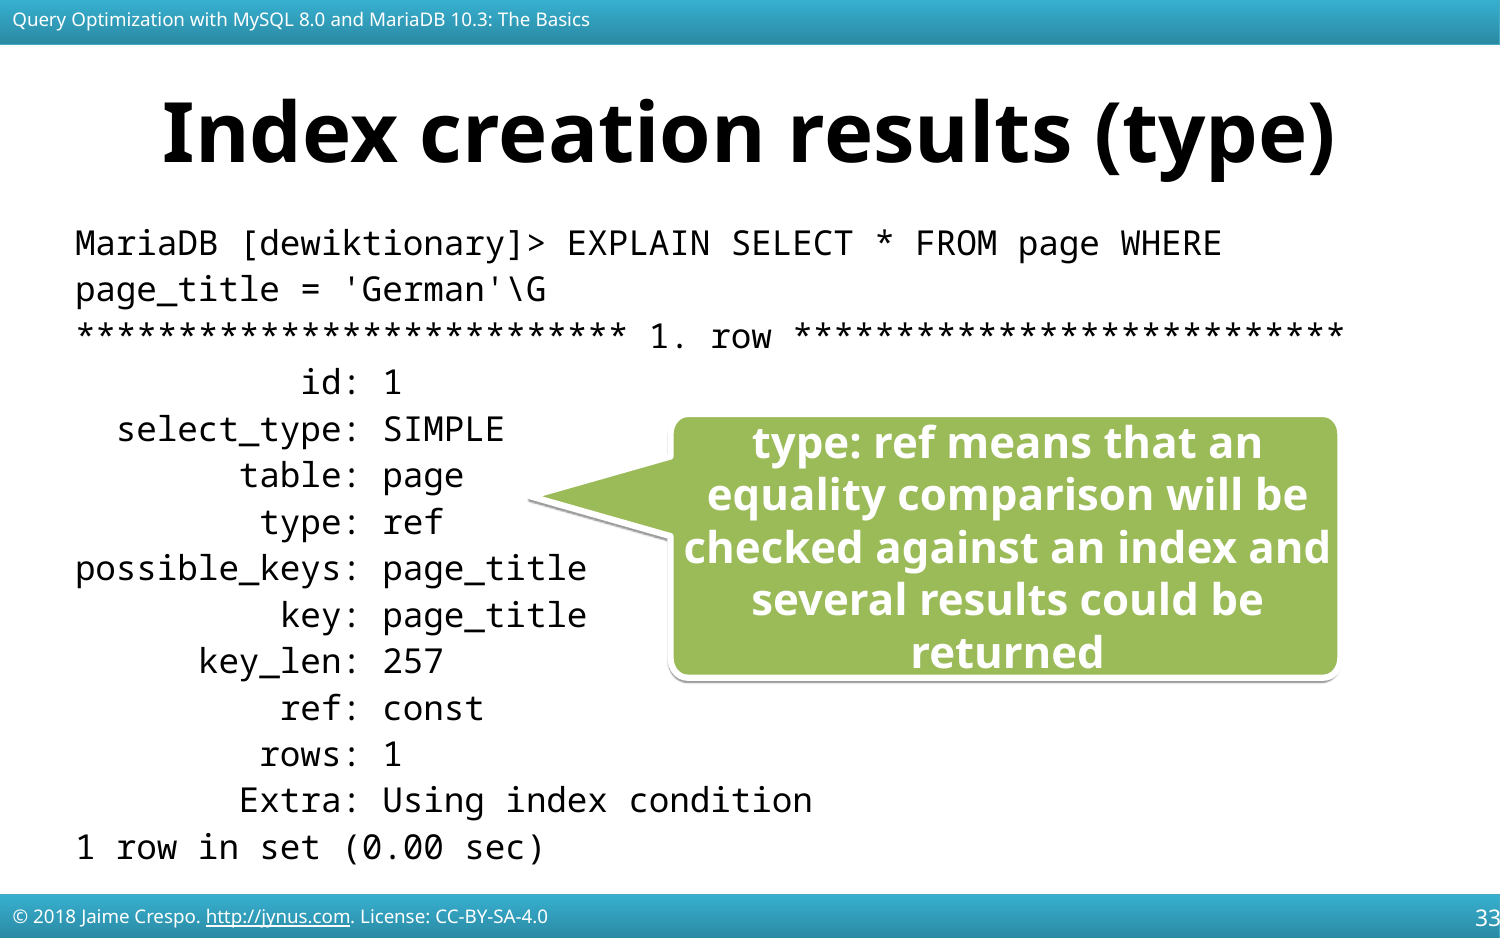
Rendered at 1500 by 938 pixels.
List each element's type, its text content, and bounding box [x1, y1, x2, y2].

list MariaDB [dewiktionary]> EXPLAIN SELECT * FROM page WHERE page_title = 'German'\G *************************** 1. row *************************** id: 1 select_type: SIMPLE table: page type: ref possible_keys: page_title key: page_title key_len: 257 ref: const rows: 1 Extra: Using index condition 1 row in set (0.00 sec) [75, 218, 1425, 876]
title Index creation results (type) [75, 41, 1425, 218]
text_box type: ref means that an equality comparison will be checked against an index and several results could be returned [530, 414, 1341, 678]
